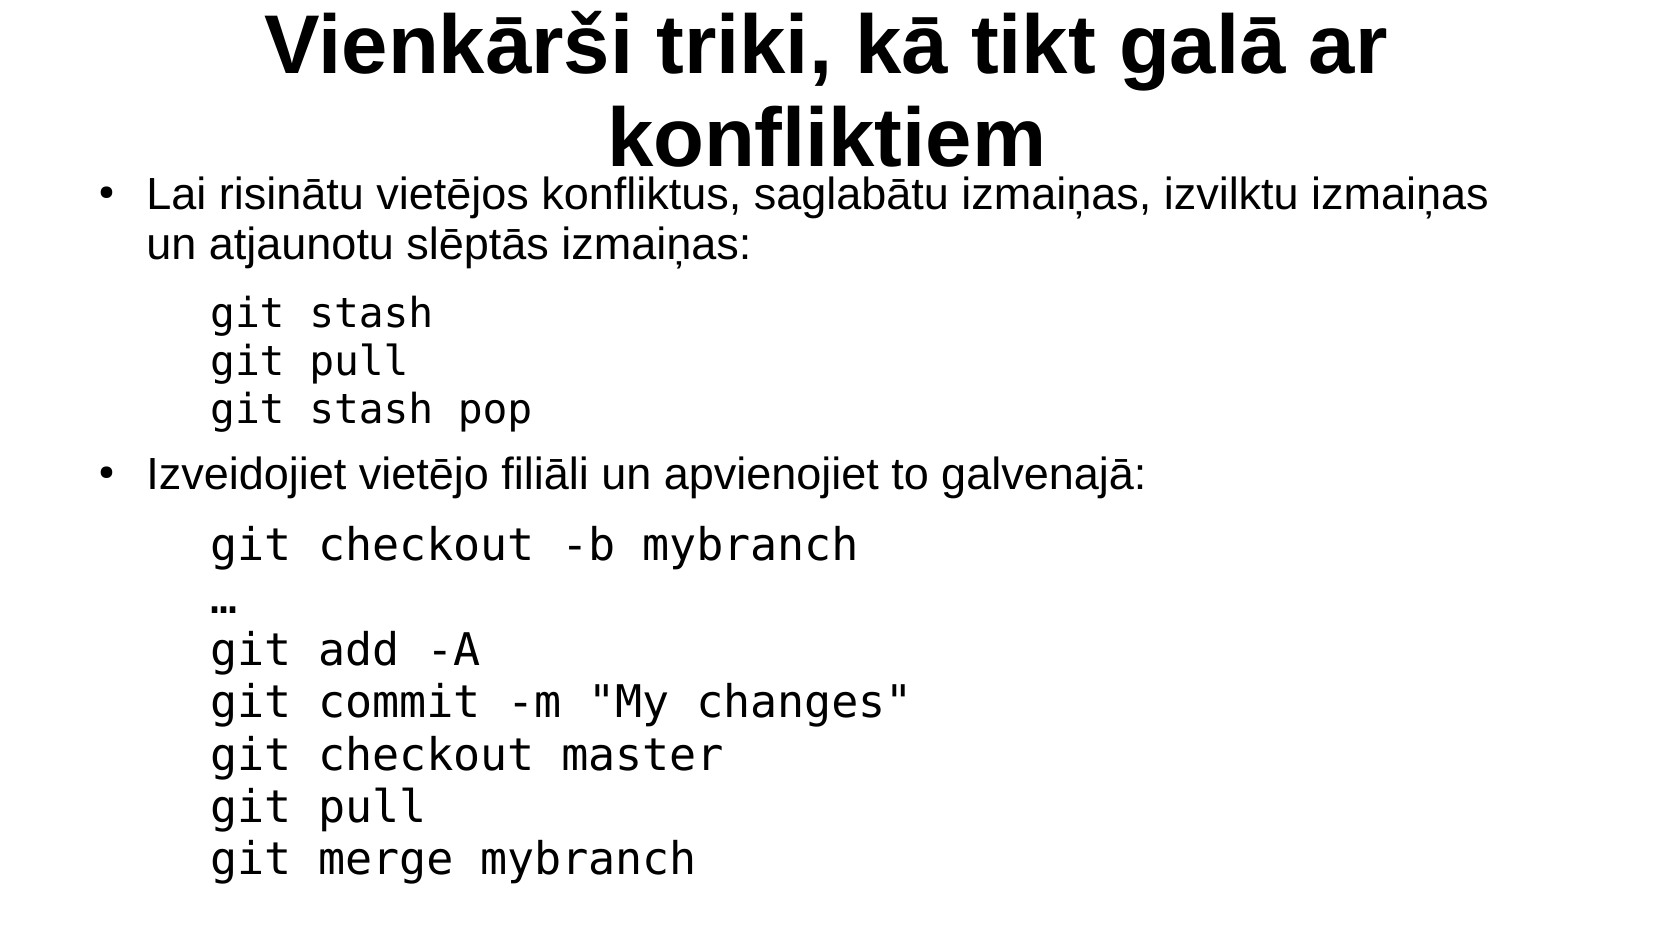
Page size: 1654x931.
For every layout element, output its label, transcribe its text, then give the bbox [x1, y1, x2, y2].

title Vienkārši triki, kā tikt galā ar konfliktiem [82, 0, 1571, 185]
list Lai risinātu vietējos konfliktus, saglabātu izmaiņas, izvilktu izmaiņas un atjaunotu slēptās izmaiņas: git stash git pull git stash pop Izveidojiet vietējo filiāli un apvienojiet to galvenajā: git checkout -b mybranch … git add -A git commit -m "My changes" git checkout master git pull git merge mybranch [82, 168, 1538, 889]
